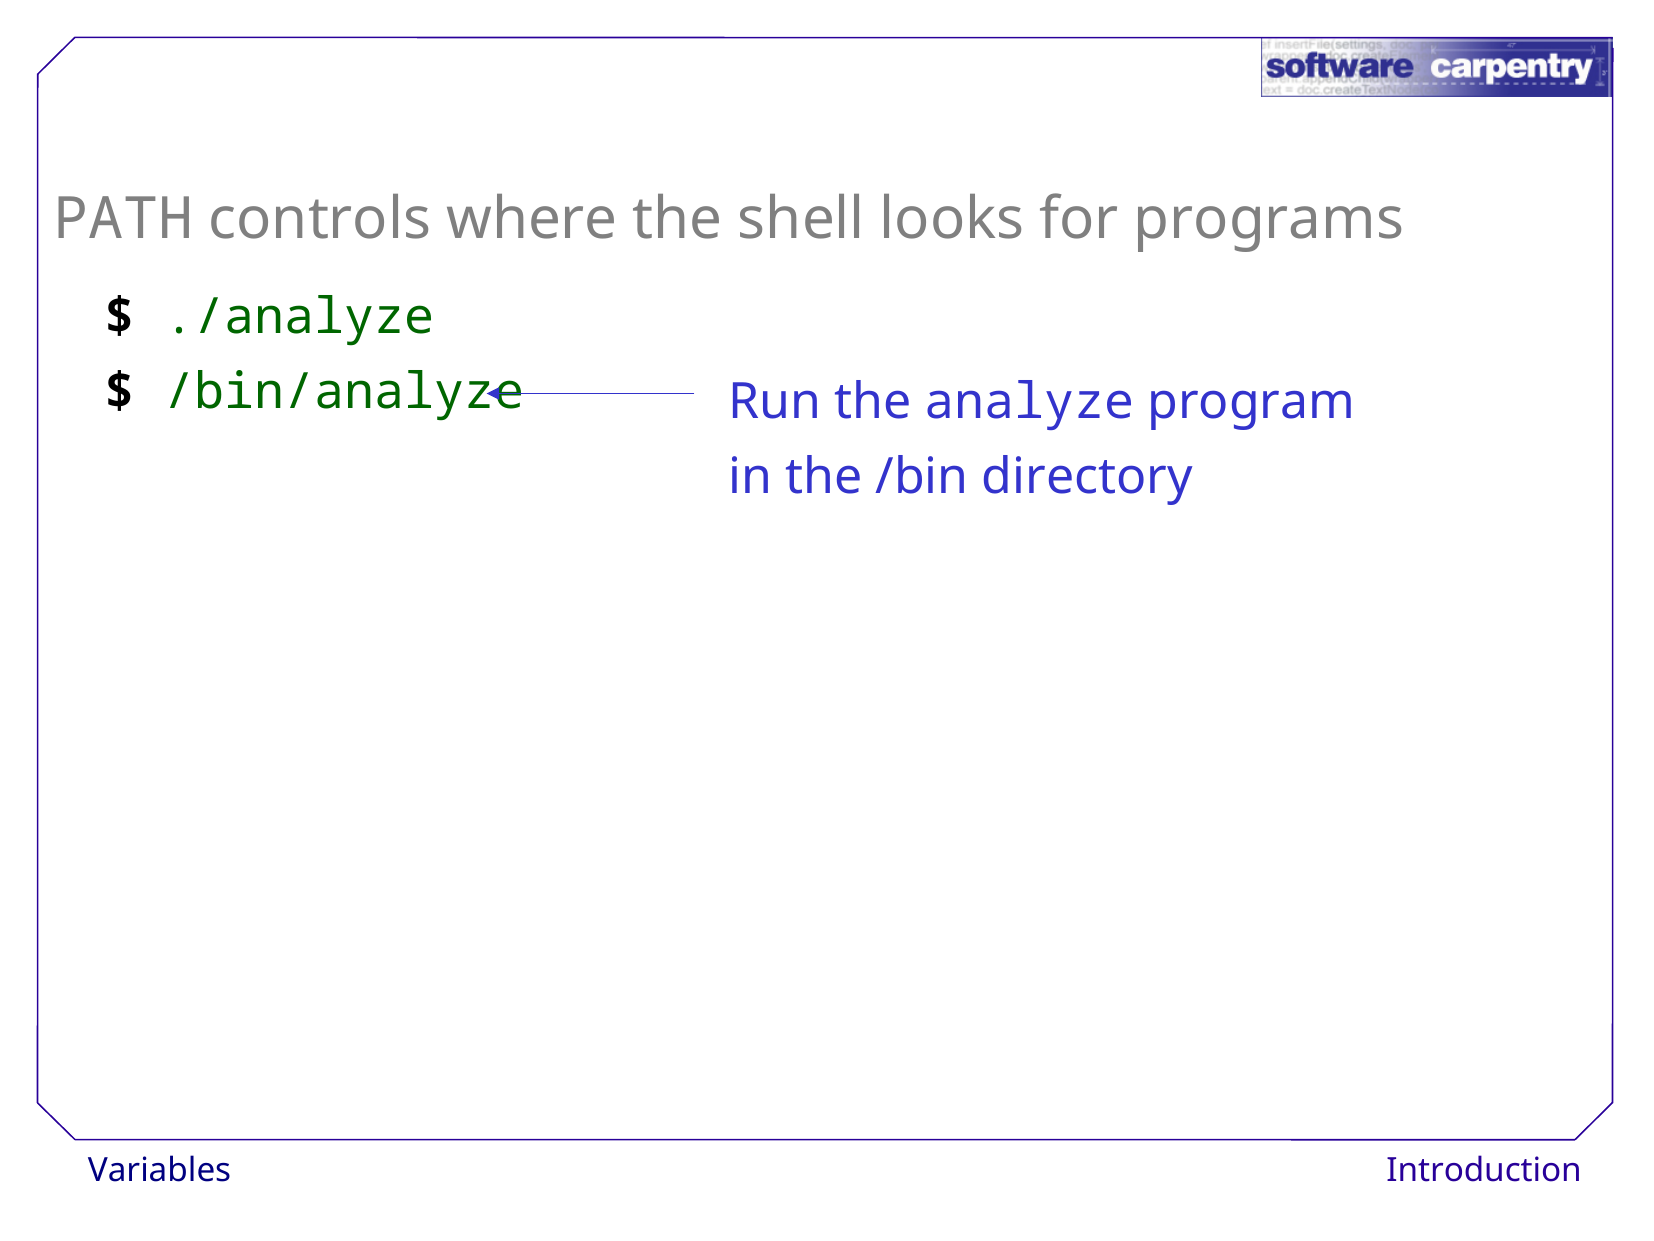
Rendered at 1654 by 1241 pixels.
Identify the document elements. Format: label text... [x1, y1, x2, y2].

text_box PATH controls where the shell looks for programs [38, 138, 1570, 259]
picture [1261, 39, 1613, 97]
text_box Run the analyze program in the /bin directory [713, 346, 1338, 517]
text_box $ ./analyze $ /bin/analyze [89, 260, 1512, 658]
